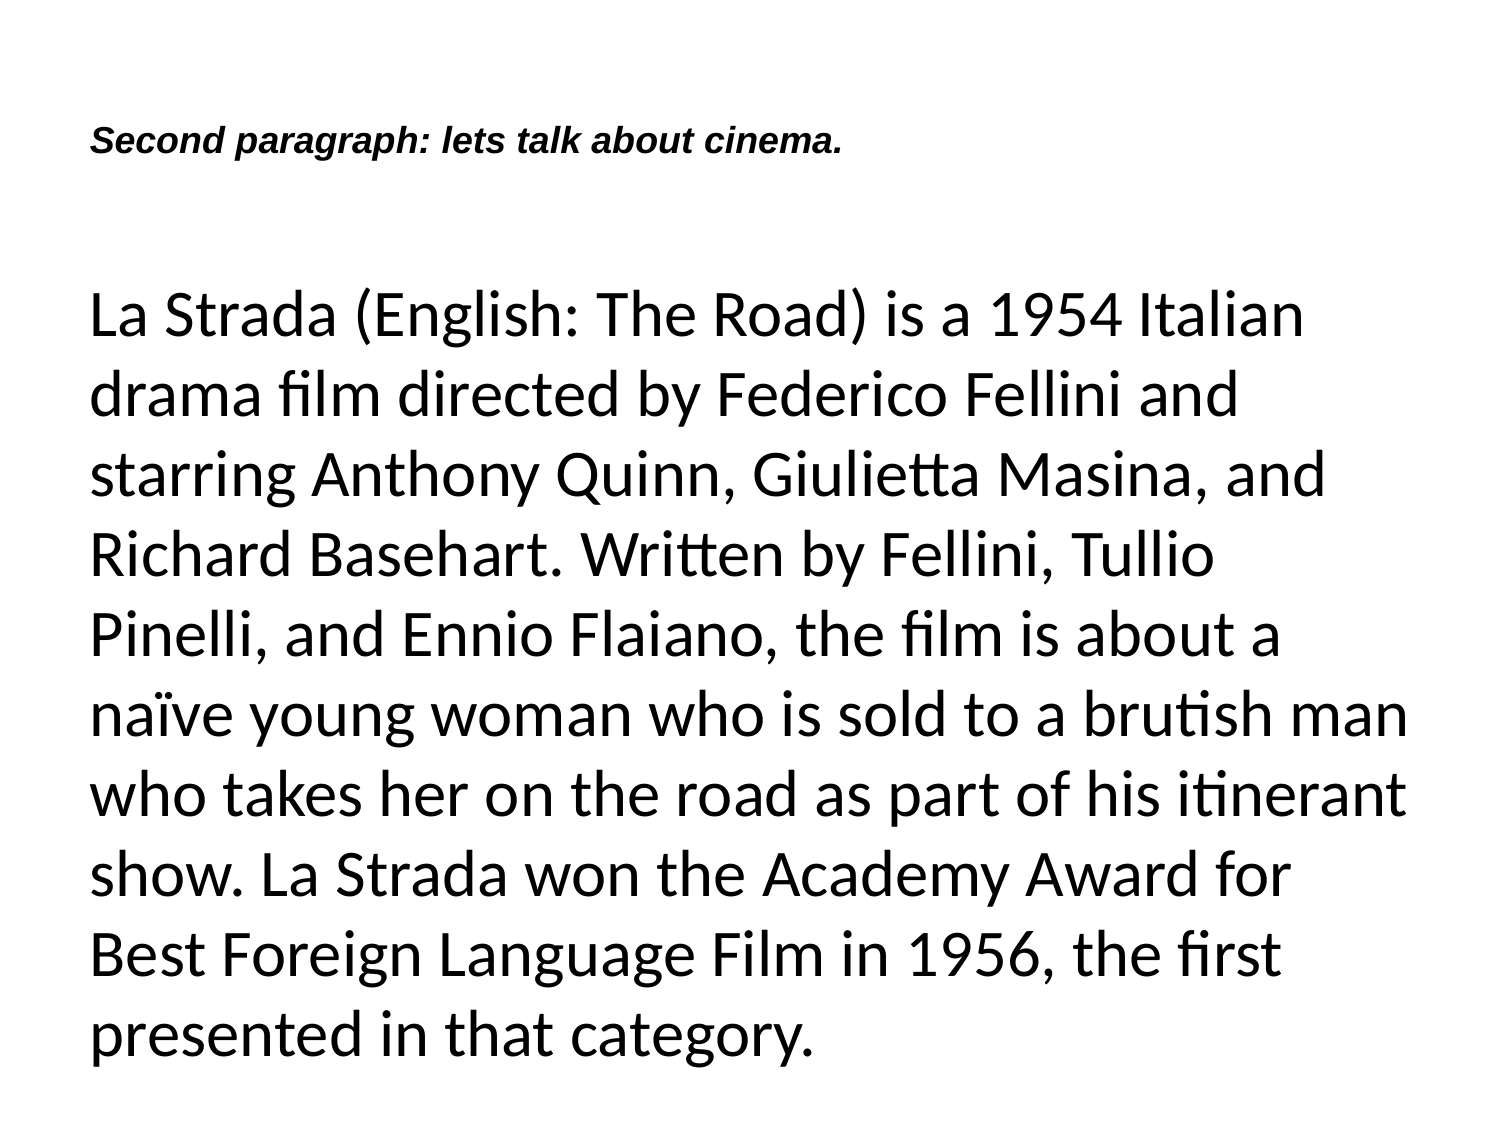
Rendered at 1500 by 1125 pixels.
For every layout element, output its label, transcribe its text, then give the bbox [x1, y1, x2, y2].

text_box La Strada (English: The Road) is a 1954 Italian drama film directed by Federico Fellini and starring Anthony Quinn, Giulietta Masina, and Richard Basehart. Written by Fellini, Tullio Pinelli, and Ennio Flaiano, the film is about a naïve young woman who is sold to a brutish man who takes her on the road as part of his itinerant show. La Strada won the Academy Award for Best Foreign Language Film in 1956, the first presented in that category. Text after 2 new lines. [75, 262, 1425, 1005]
text_box Second paragraph: lets talk about cinema. [75, 45, 1425, 233]
